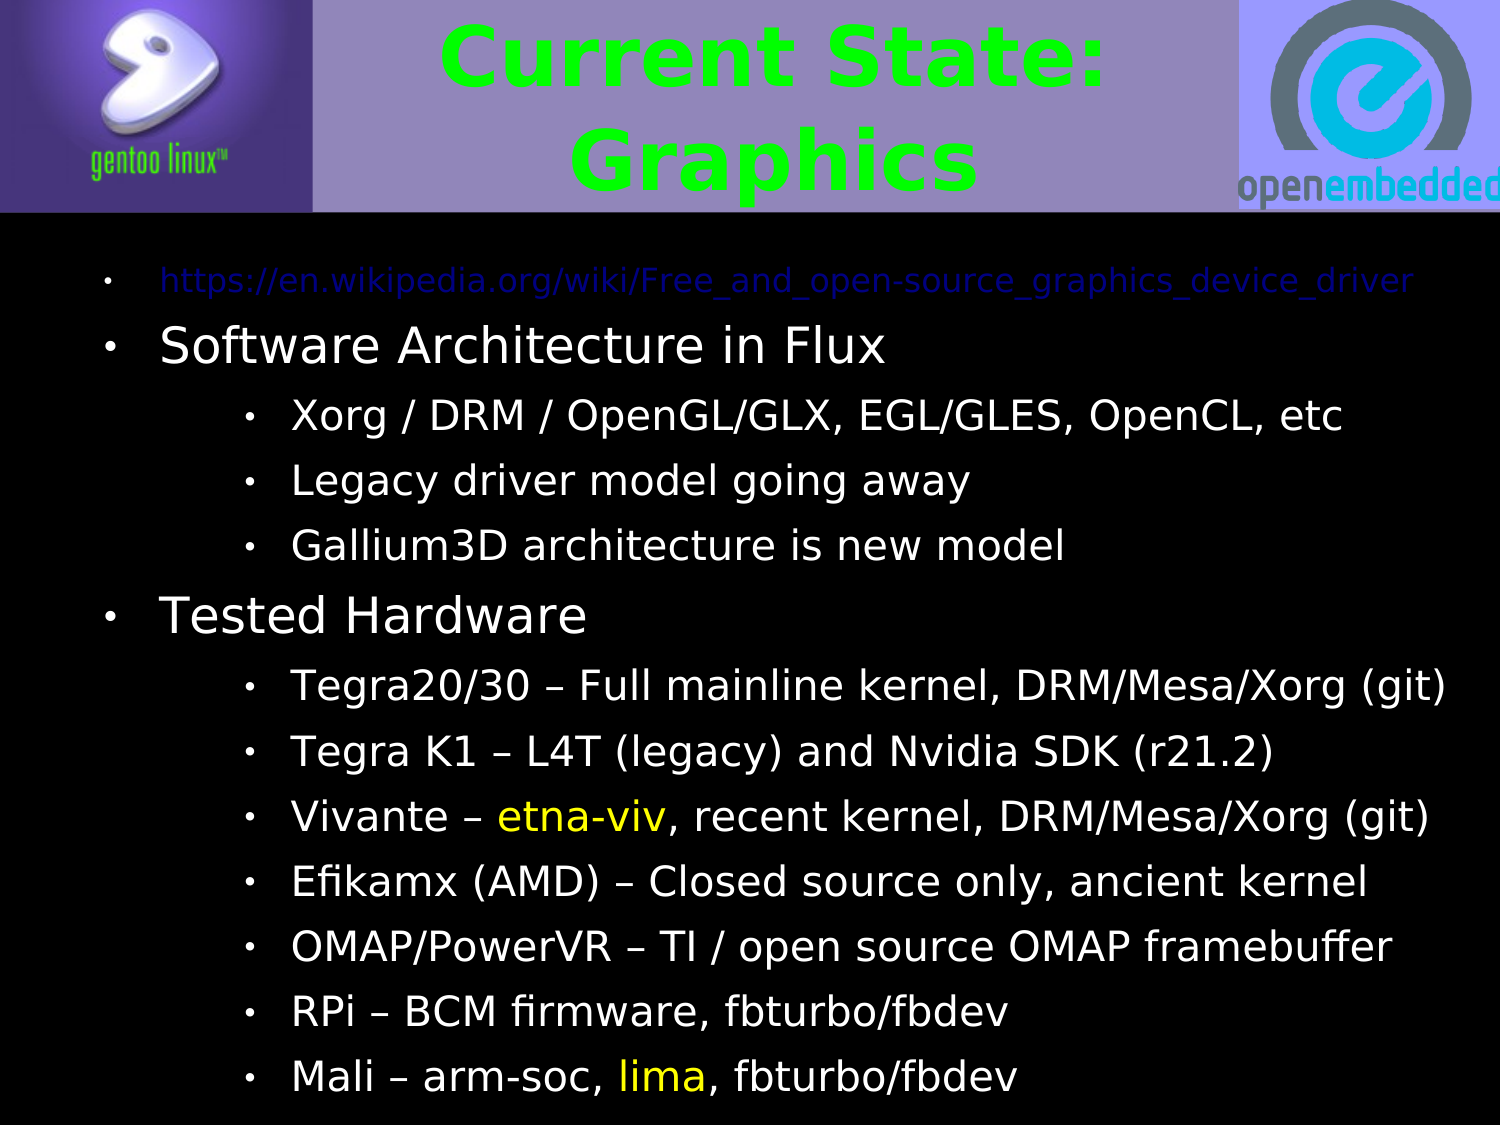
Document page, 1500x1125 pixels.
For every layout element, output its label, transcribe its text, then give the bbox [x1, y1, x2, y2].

title Current State: Graphics [319, 5, 1230, 207]
picture [0, 0, 302, 184]
list https://en.wikipedia.org/wiki/Free_and_open-source_graphics_device_driver Software Architecture in Flux Xorg / DRM / OpenGL/GLX, EGL/GLES, OpenCL, etc Legacy driver model going away Gallium3D architecture is new model Tested Hardware Tegra20/30 – Full mainline kernel, DRM/Mesa/Xorg (git) Tegra K1 – L4T (legacy) and Nvidia SDK (r21.2) Vivante – etna-viv, recent kernel, DRM/Mesa/Xorg (git) Efikamx (AMD) – Closed source only, ancient kernel OMAP/PowerVR – TI / open source OMAP framebuffer RPi – BCM firmware, fbturbo/fbdev Mali – arm-soc, lima, fbturbo/fbdev [46, 242, 1457, 1102]
picture [1238, 0, 1500, 210]
